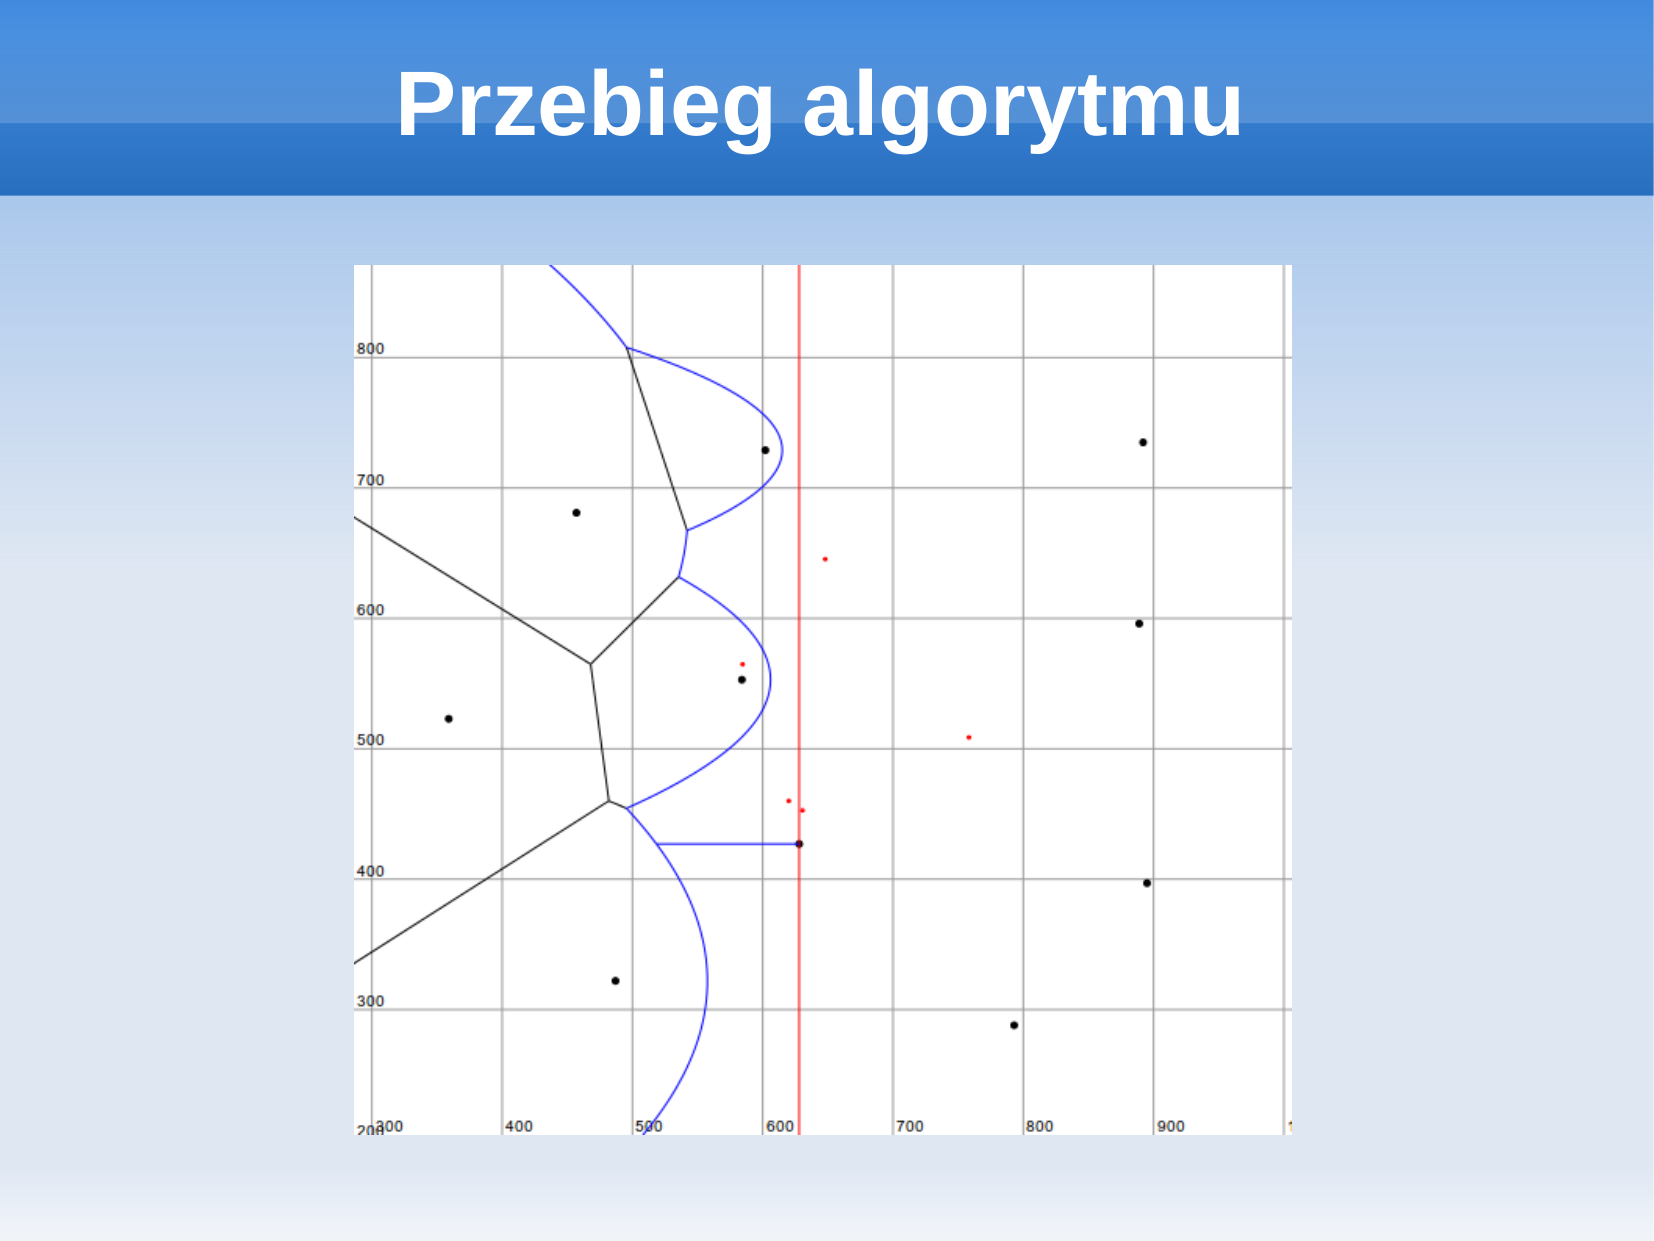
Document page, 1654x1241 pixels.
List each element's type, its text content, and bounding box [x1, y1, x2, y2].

picture [0, 0, 1654, 1241]
title Przebieg algorytmu [76, 0, 1565, 208]
